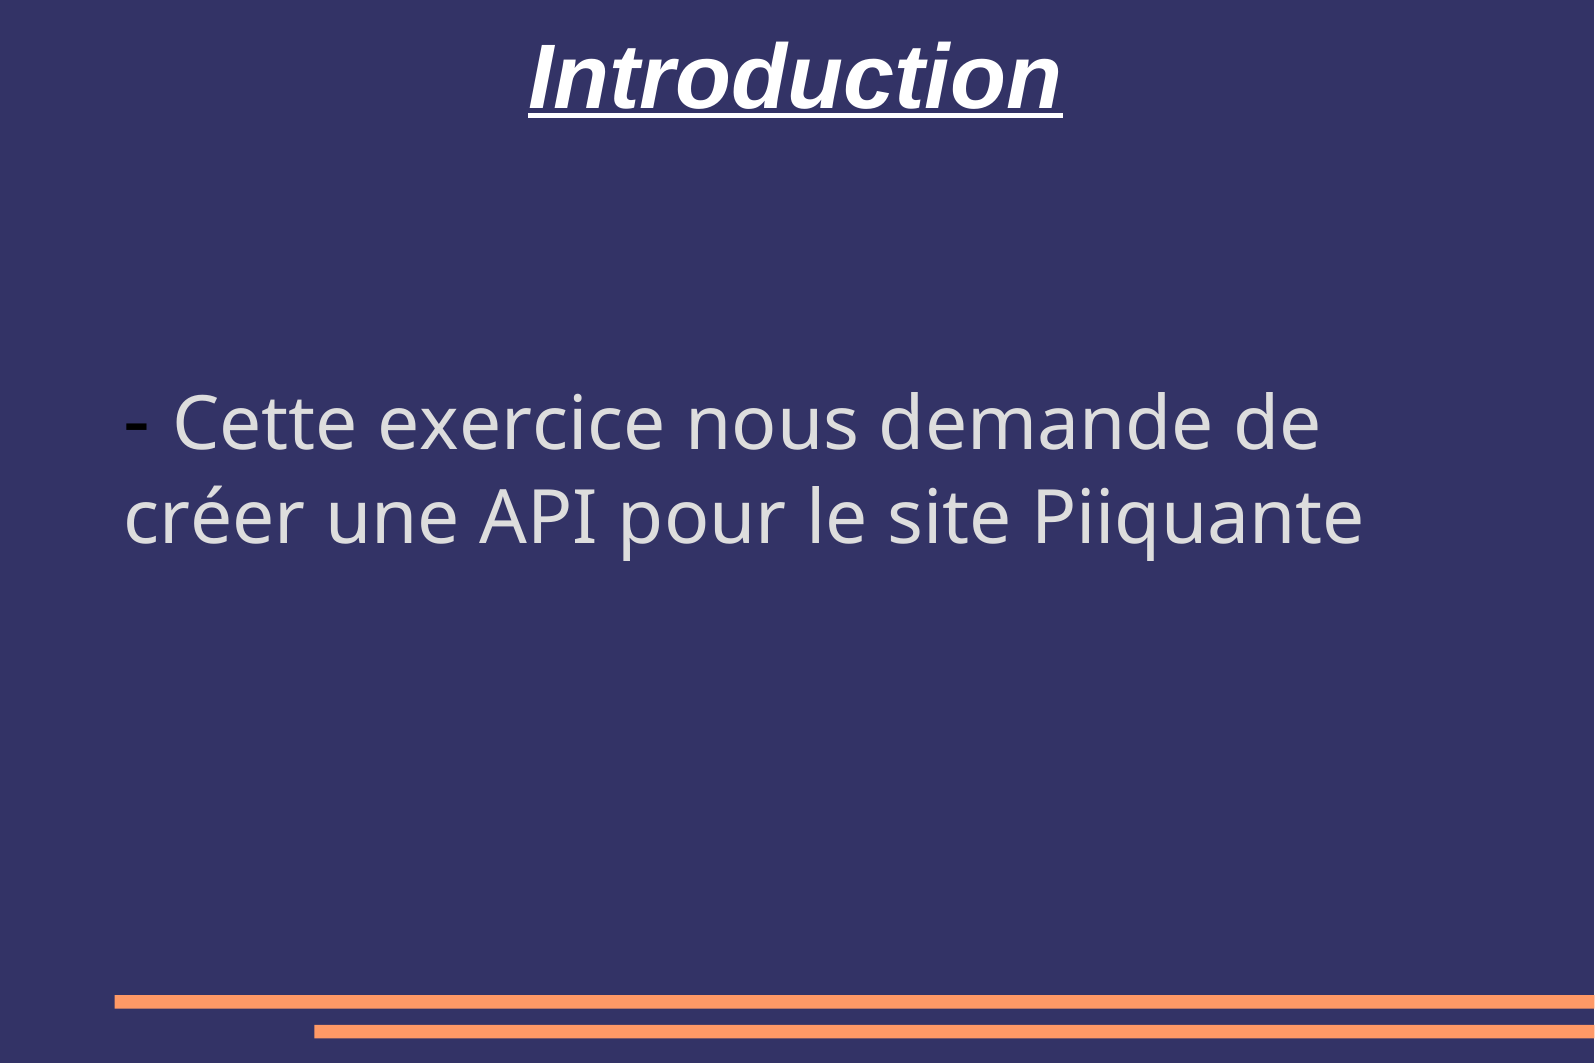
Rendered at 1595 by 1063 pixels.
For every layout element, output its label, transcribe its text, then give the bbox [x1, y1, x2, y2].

list - Cette exercice nous demande de créer une API pour le site Piiquante [123, 88, 1465, 1063]
title Introduction [114, 0, 1477, 166]
